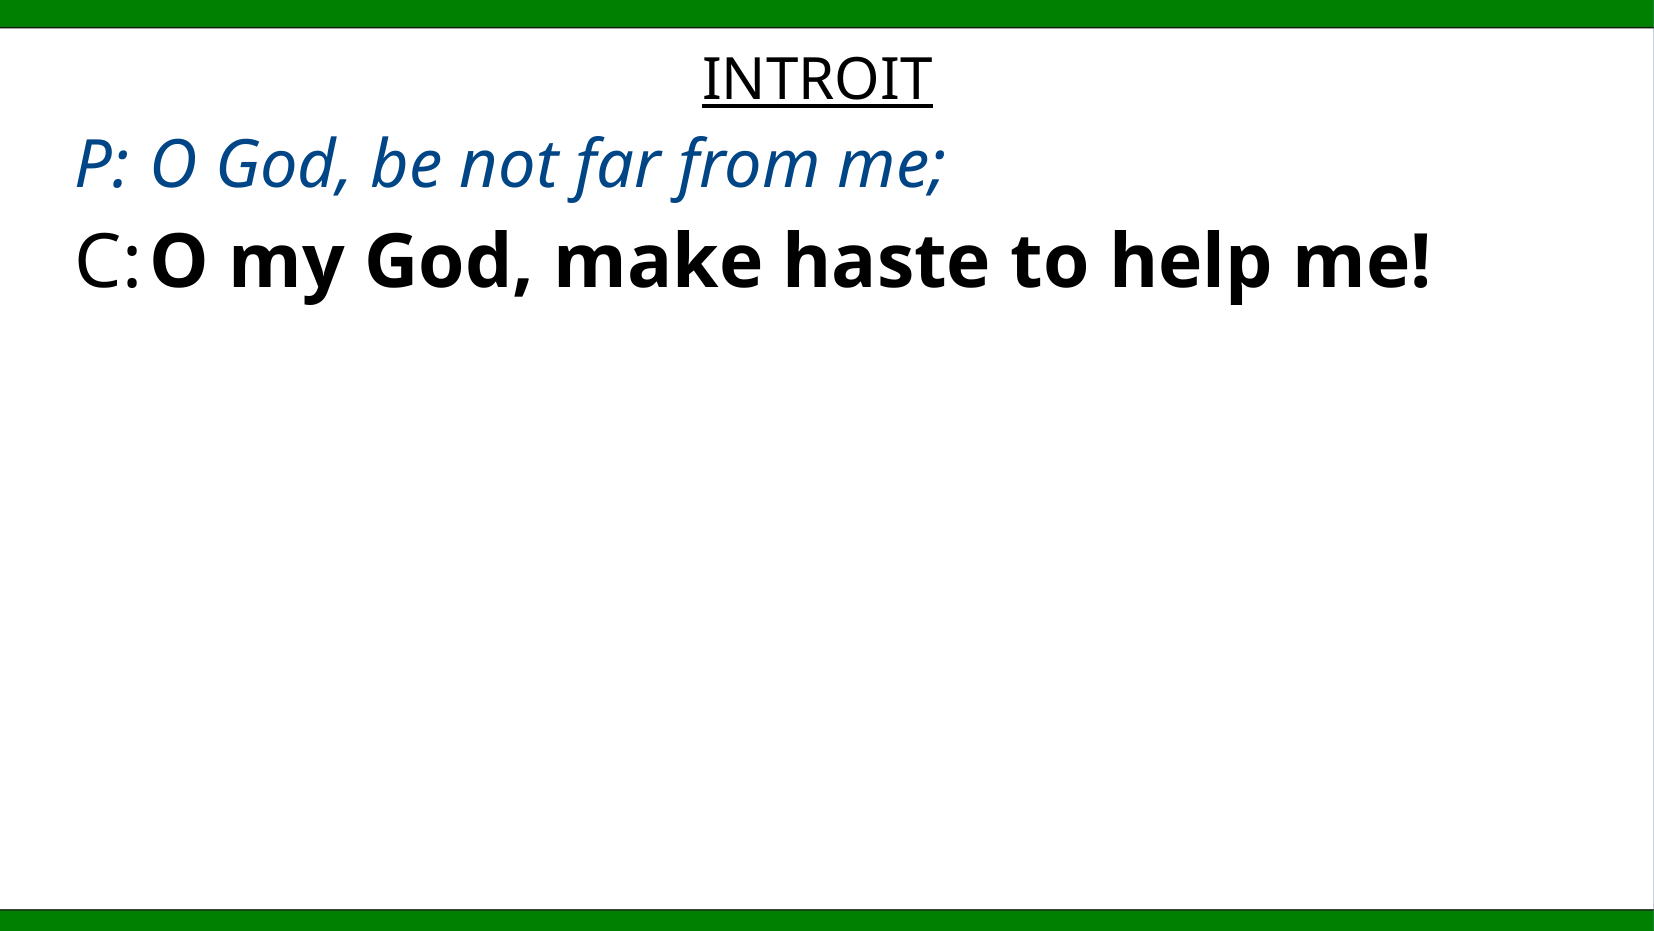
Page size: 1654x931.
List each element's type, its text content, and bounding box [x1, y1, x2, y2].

picture [0, 0, 1654, 931]
text_box INTROIT P: O God, be not far from me; C: O my God, make haste to help me! [60, 30, 1576, 311]
